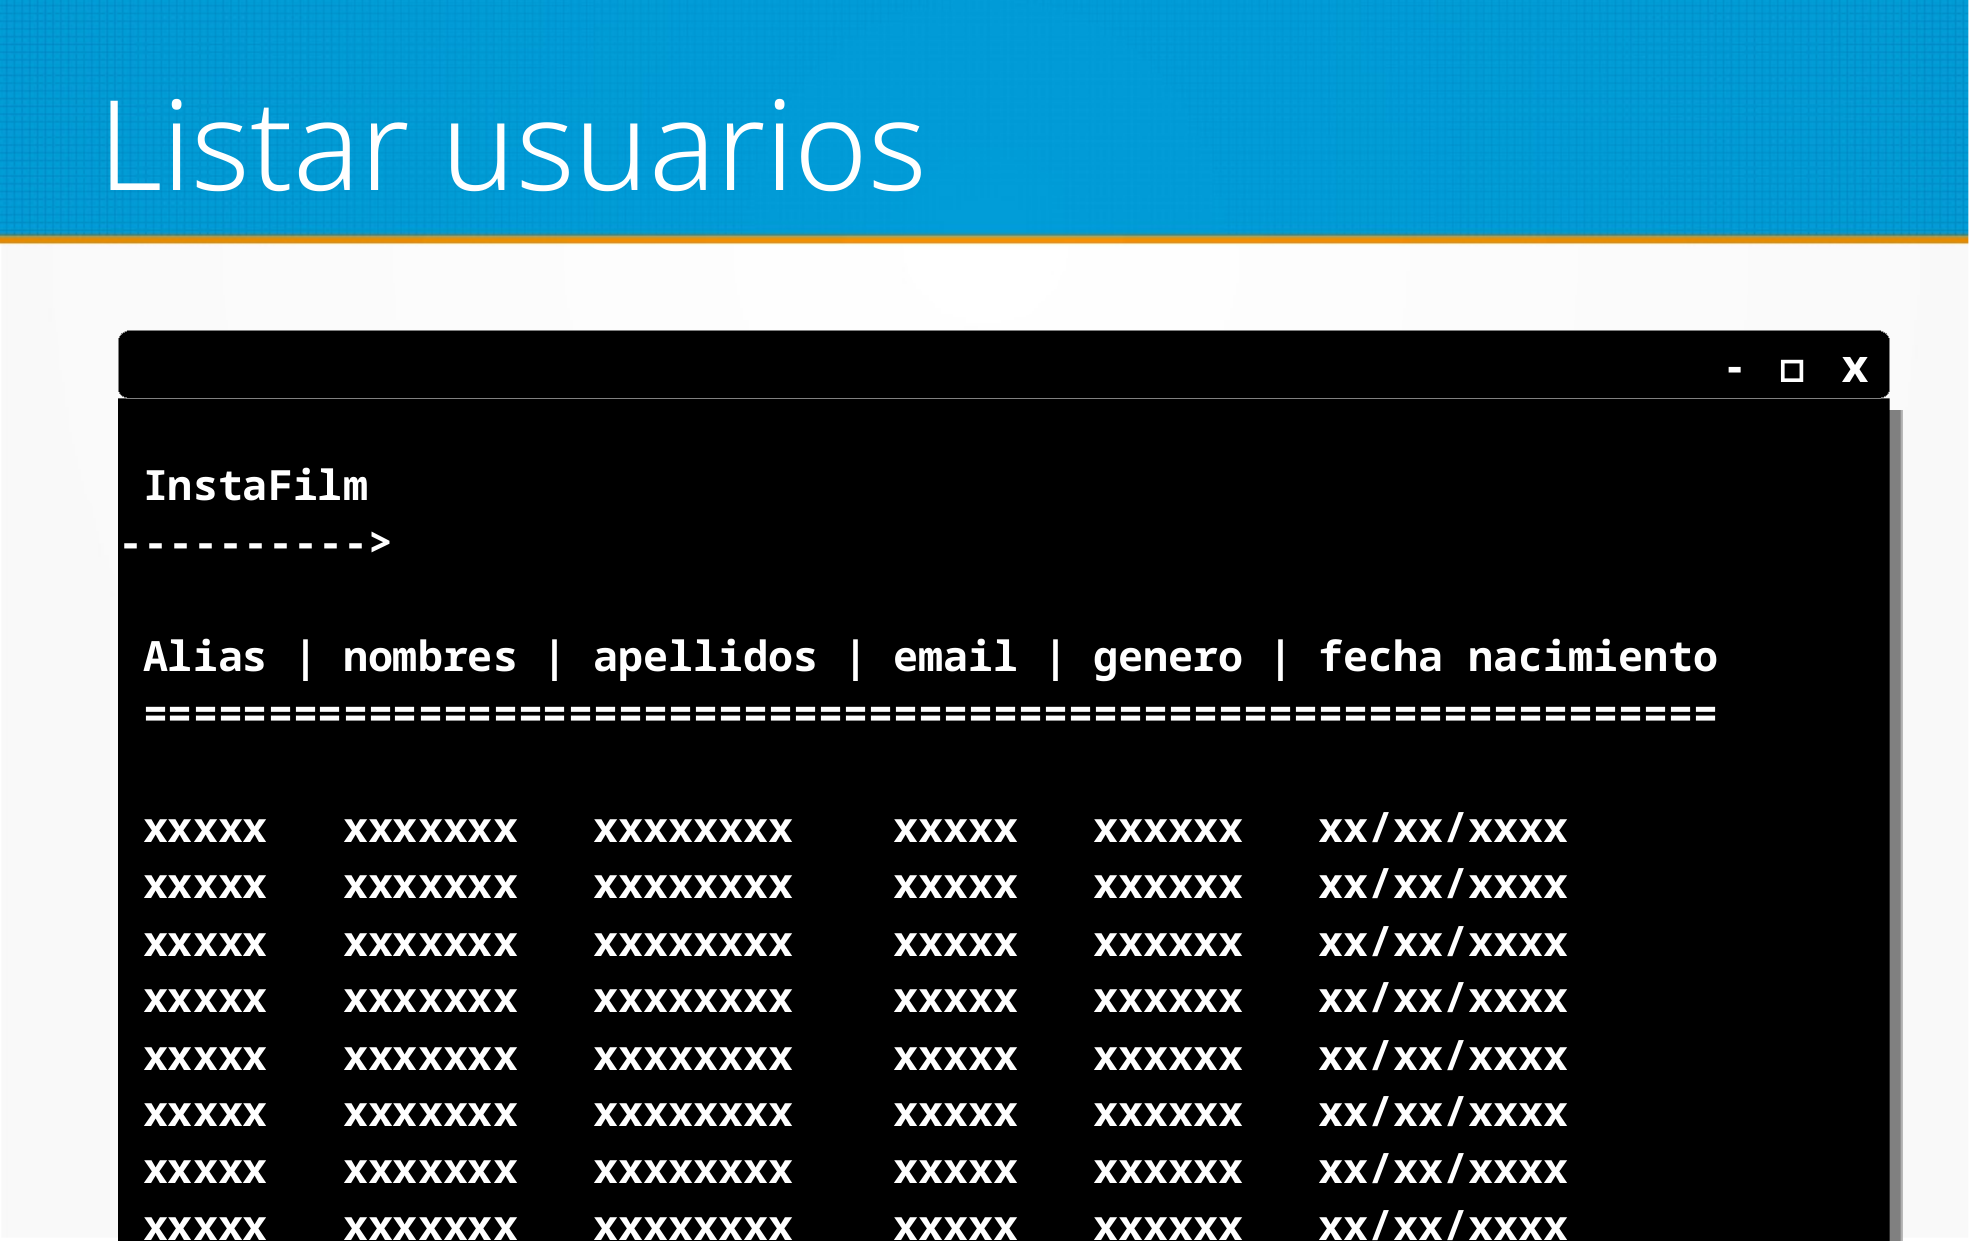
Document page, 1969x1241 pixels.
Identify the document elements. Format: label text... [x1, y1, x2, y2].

text_box - □ x [118, 330, 1890, 399]
picture [0, 233, 1969, 1241]
title Listar usuarios [98, 19, 1870, 227]
text_box InstaFilm ----------> Alias | nombres | apellidos | email | genero | fecha nacimiento =============================================================== xxxxx xxxxxxx xxxxxxxx xxxxx xxxxxx xx/xx/xxxx xxxxx xxxxxxx xxxxxxxx xxxxx xxxxxx xx/xx/xxxx xxxxx xxxxxxx xxxxxxxx xxxxx xxxxxx xx/xx/xxxx xxxxx xxxxxxx xxxxxxxx xxxxx xxxxxx xx/xx/xxxx xxxxx xxxxxxx xxxxxxxx xxxxx xxxxxx xx/xx/xxxx xxxxx xxxxxxx xxxxxxxx xxxxx xxxxxx xx/xx/xxxx xxxxx xxxxxxx xxxxxxxx xxxxx xxxxxx xx/xx/xxxx xxxxx xxxxxxx xxxxxxxx xxxxx xxxxxx xx/xx/xxxx [118, 398, 1890, 1123]
